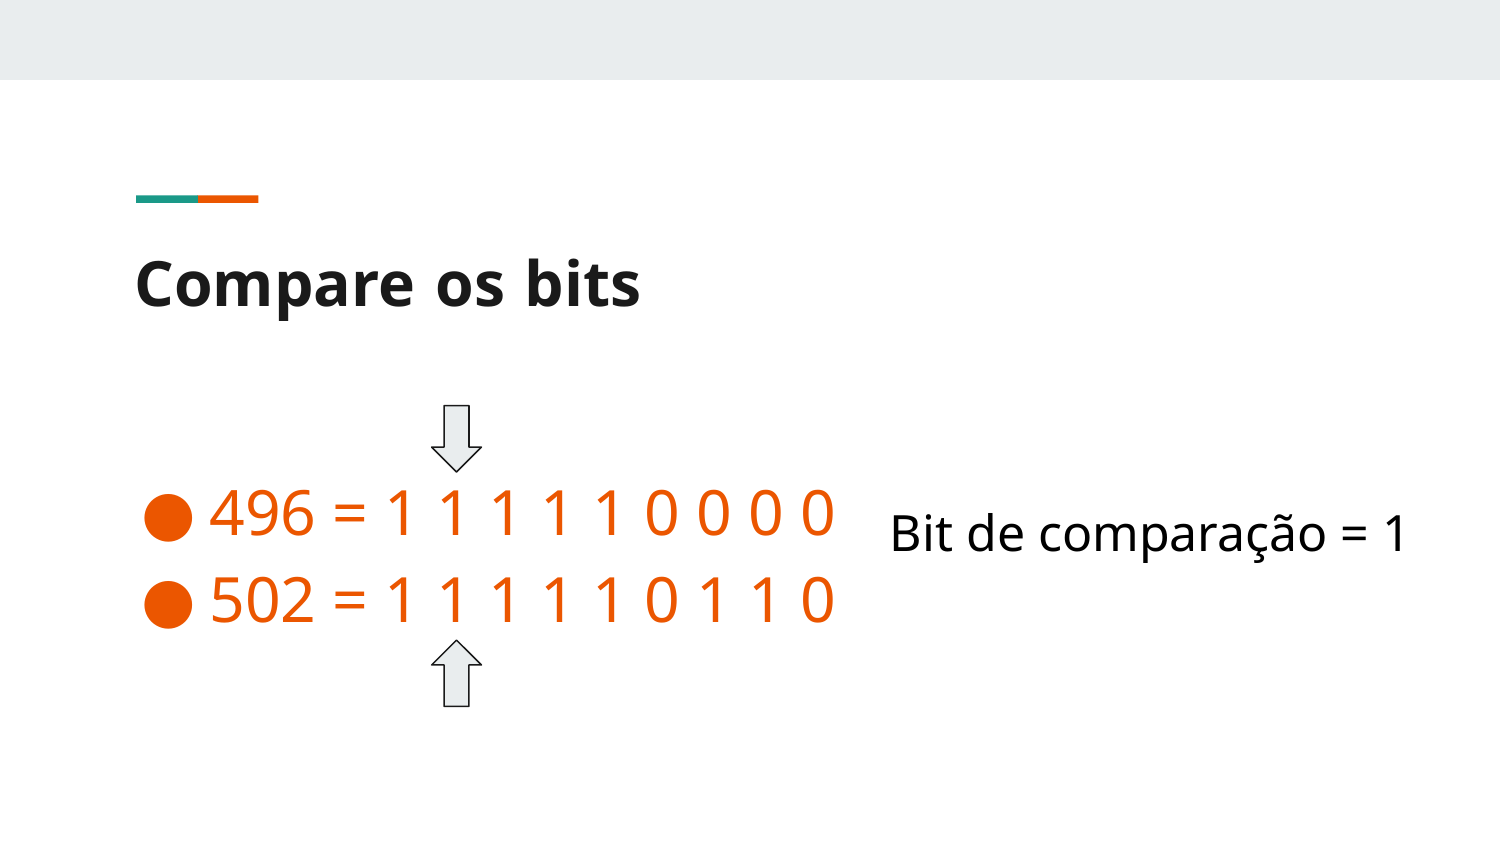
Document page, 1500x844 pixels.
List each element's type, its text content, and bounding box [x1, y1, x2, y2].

text_box [431, 640, 482, 707]
text_box [431, 405, 482, 472]
text_box Bit de comparação = 1 [874, 486, 1427, 598]
title Compare os bits [119, 216, 1381, 305]
list 496 = 1 1 1 1 1 0 0 0 0 502 = 1 1 1 1 1 0 1 1 0 [119, 447, 1381, 635]
